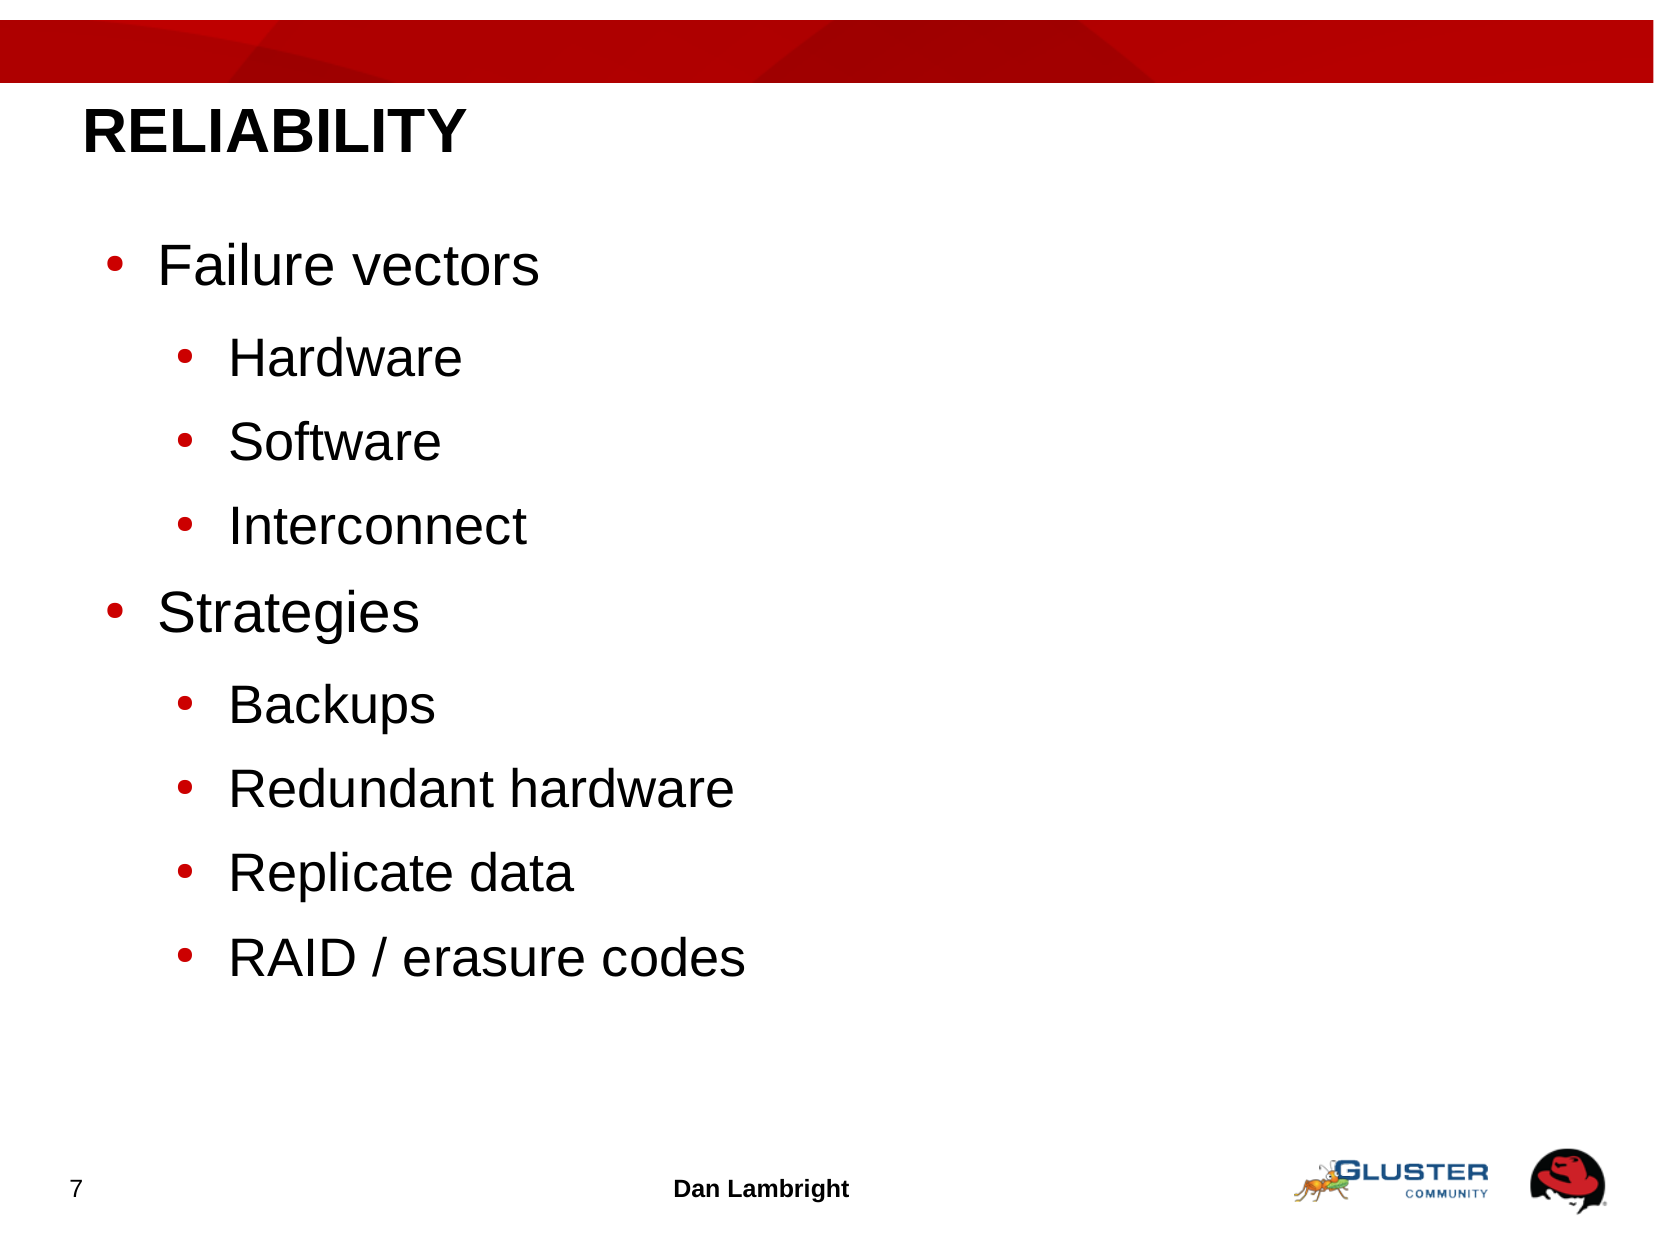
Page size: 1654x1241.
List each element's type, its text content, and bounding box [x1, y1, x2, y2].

picture [0, 20, 1654, 83]
picture [1294, 1158, 1488, 1203]
list Failure vectors Hardware Software Interconnect Strategies Backups Redundant hardware Replicate data RAID / erasure codes [86, 232, 1576, 1027]
picture [1529, 1146, 1613, 1224]
title RELIABILITY [82, 37, 1571, 226]
